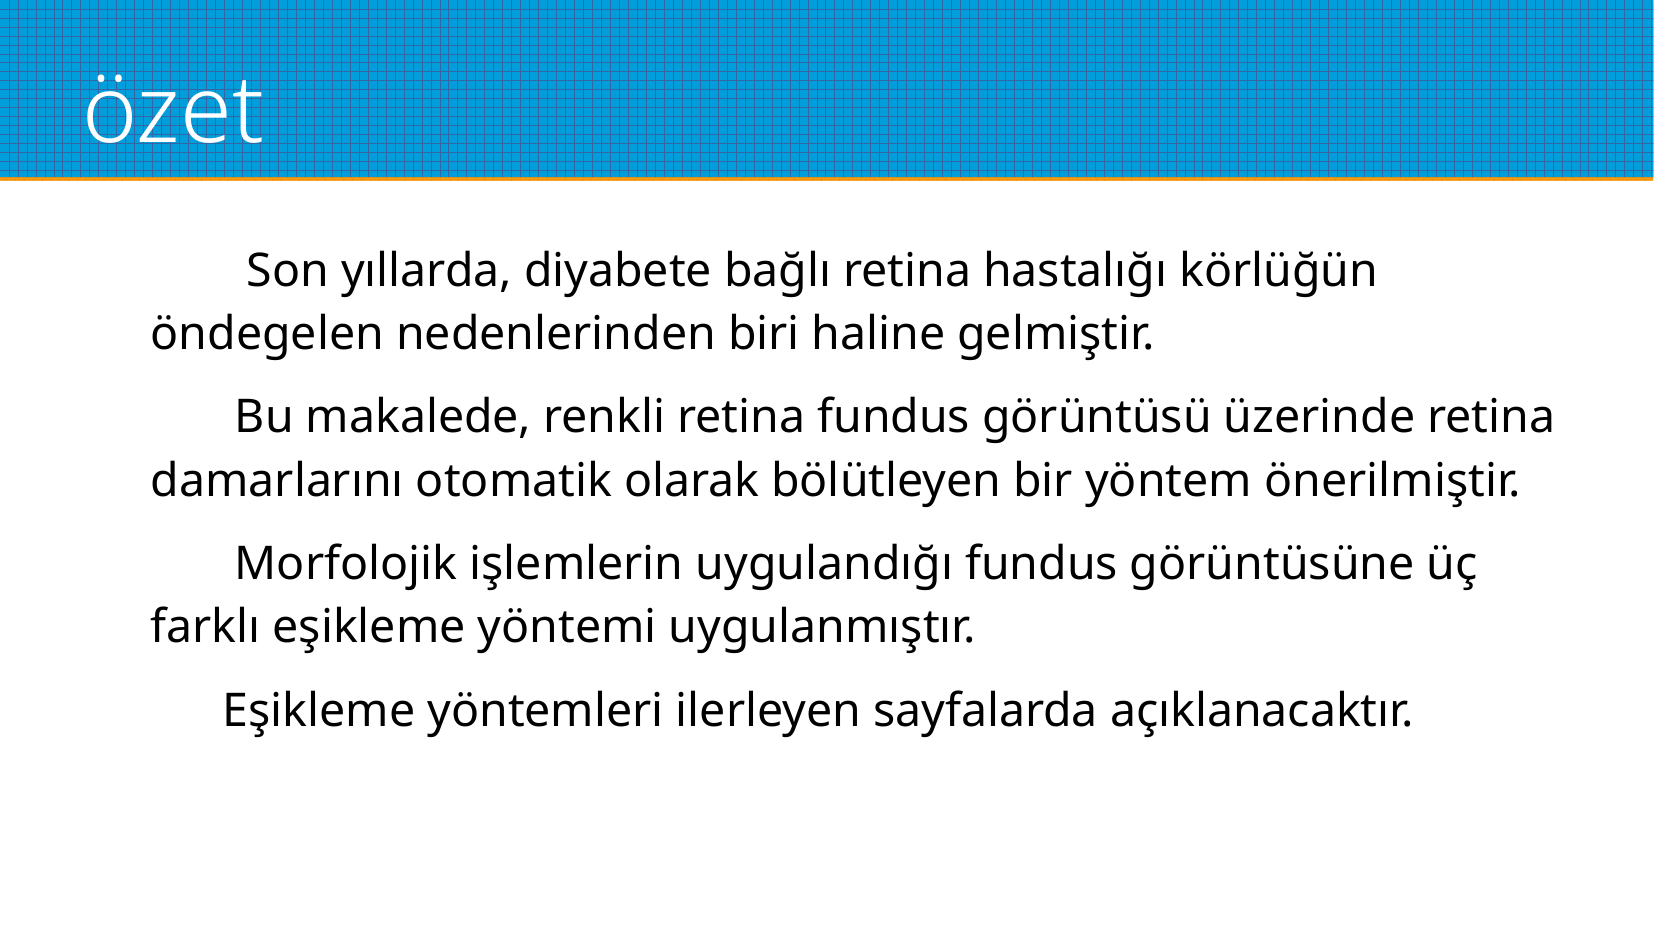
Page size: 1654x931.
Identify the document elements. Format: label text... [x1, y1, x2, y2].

title özet [82, 14, 1571, 171]
list Son yıllarda, diyabete bağlı retina hastalığı körlüğün öndegelen nedenlerinden biri haline gelmiştir. Bu makalede, renkli retina fundus görüntüsü üzerinde retina damarlarını otomatik olarak bölütleyen bir yöntem önerilmiştir. Morfolojik işlemlerin uygulandığı fundus görüntüsüne üç farklı eşikleme yöntemi uygulanmıştır. Eşikleme yöntemleri ilerleyen sayfalarda açıklanacaktır. [84, 236, 1565, 811]
